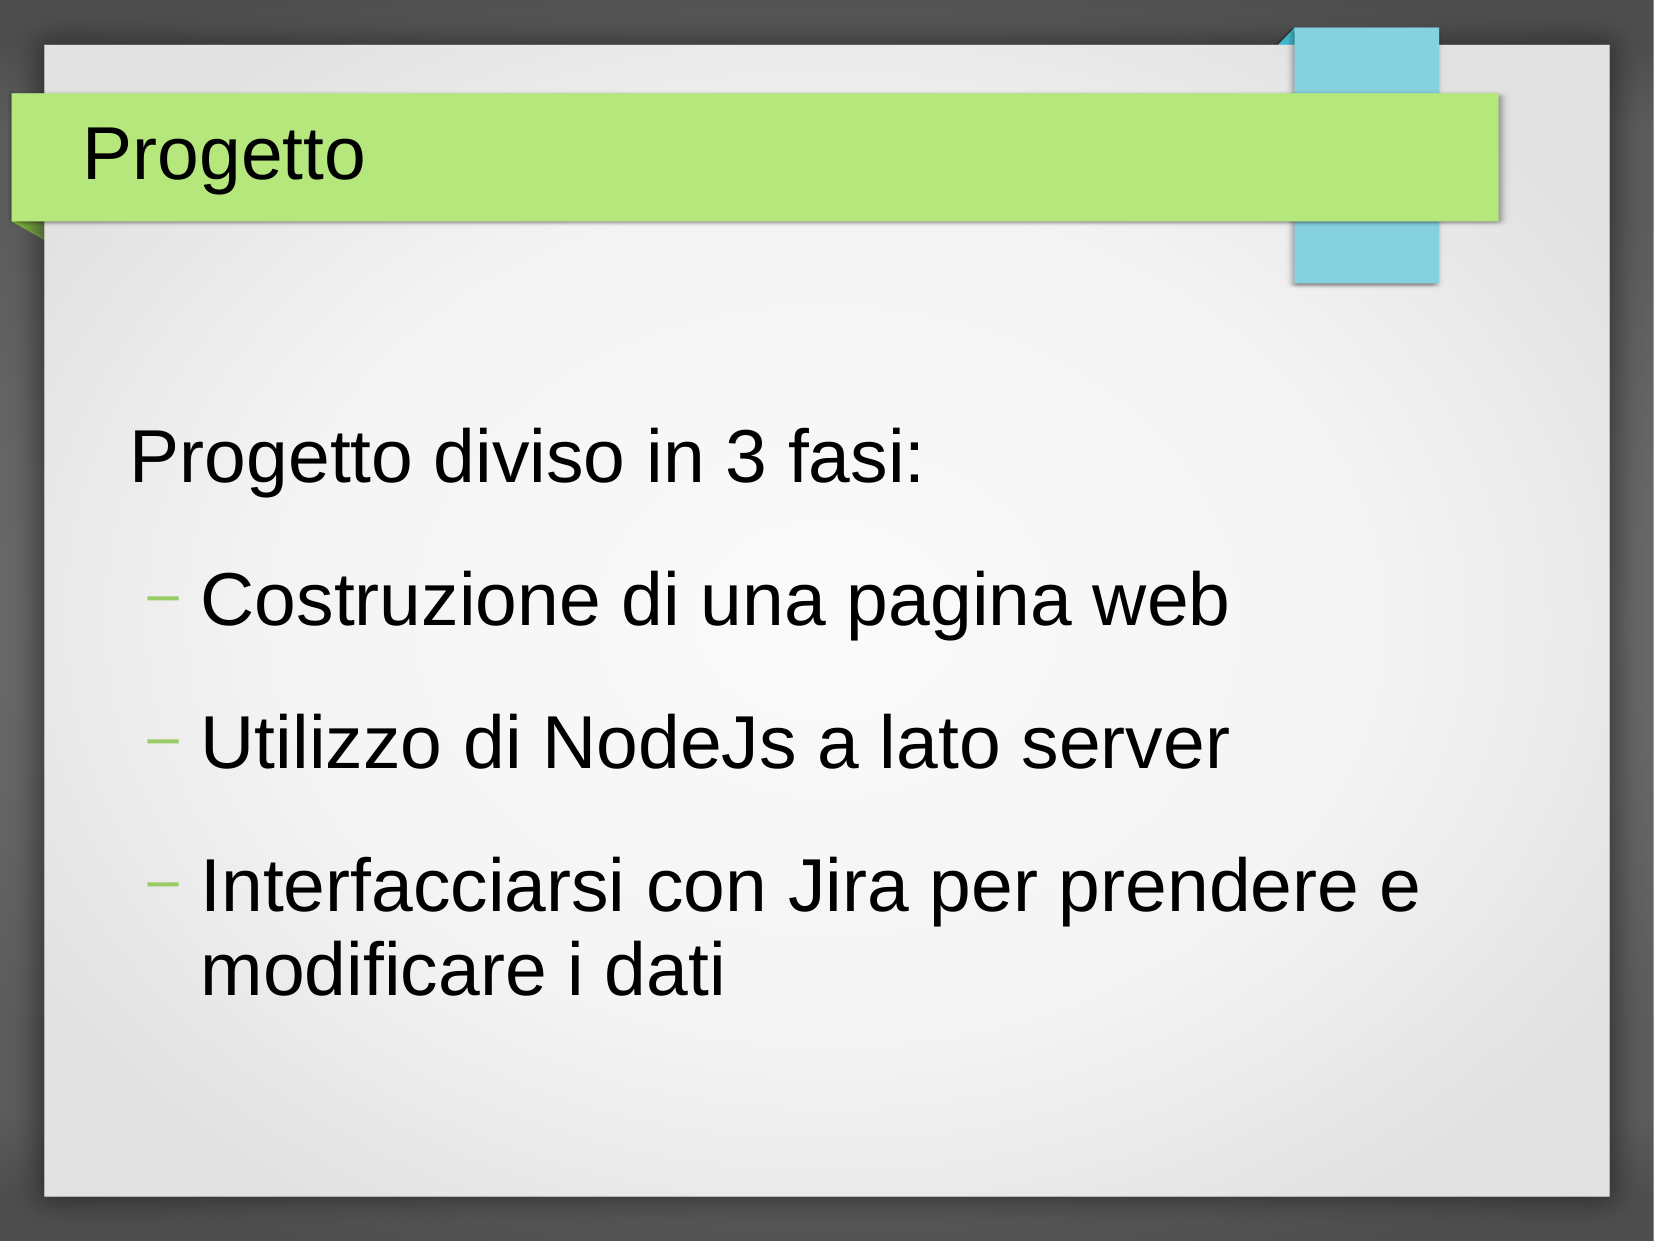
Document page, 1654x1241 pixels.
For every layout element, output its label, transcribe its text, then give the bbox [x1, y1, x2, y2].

title Progetto [82, 94, 1264, 213]
list Progetto diviso in 3 fasi: Costruzione di una pagina web Utilizzo di NodeJs a lato server Interfacciarsi con Jira per prendere e modificare i dati [59, 414, 1548, 1134]
picture [0, 0, 1654, 1241]
